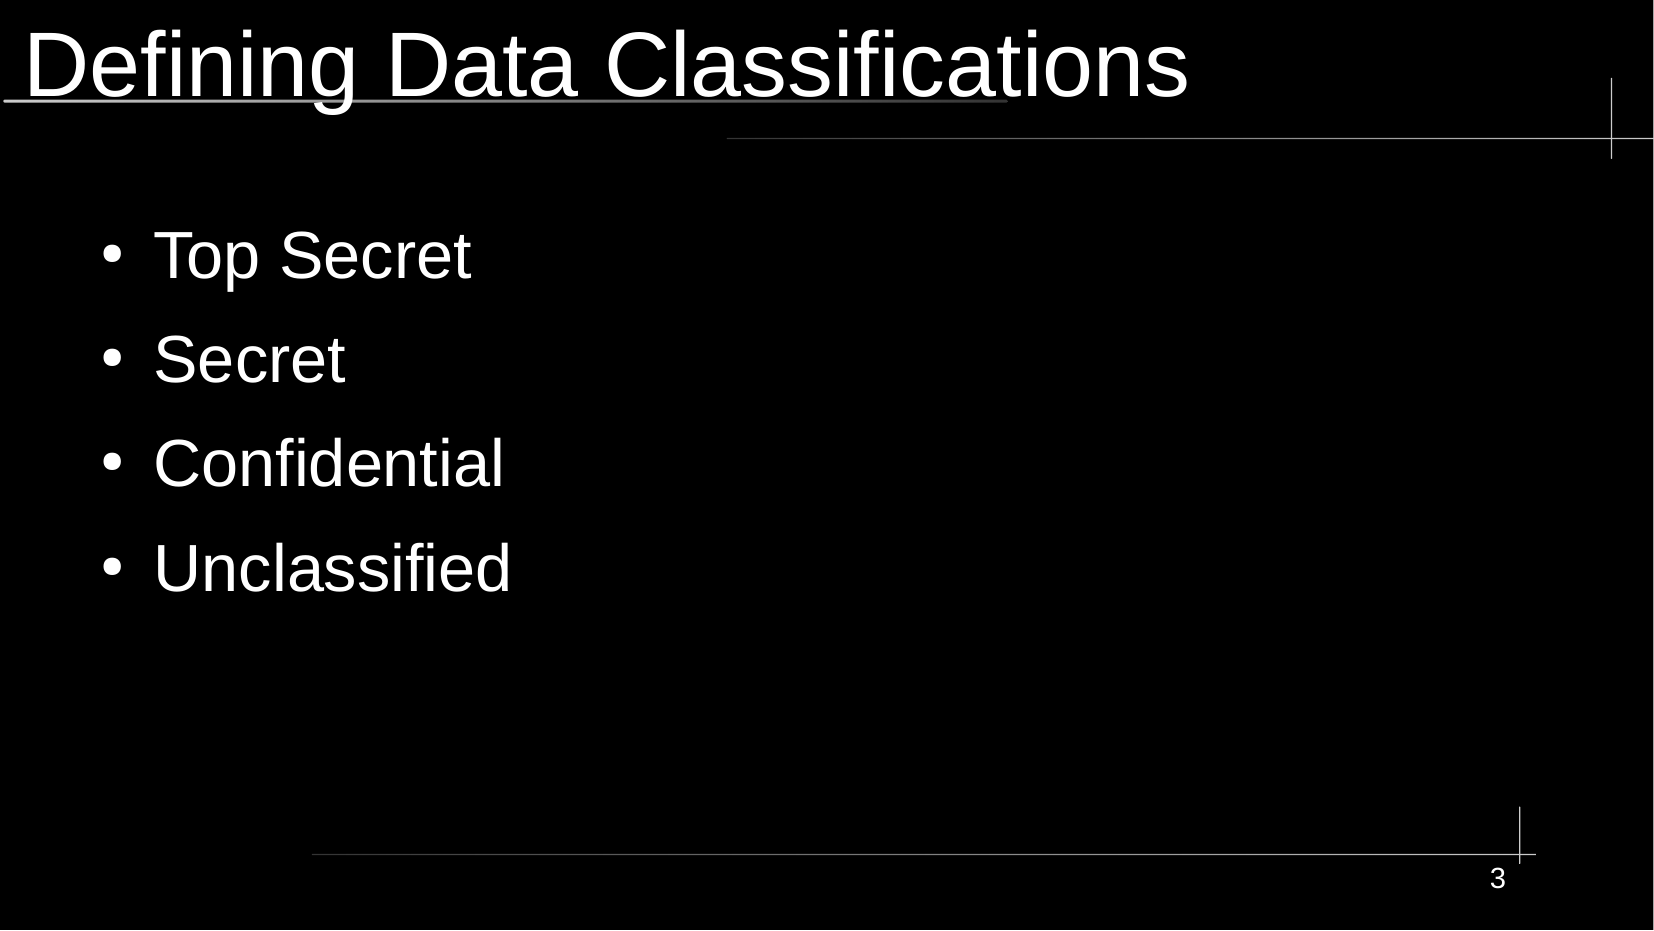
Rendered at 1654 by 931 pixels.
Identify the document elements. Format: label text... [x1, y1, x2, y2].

list Top Secret Secret Confidential Unclassified [82, 217, 1571, 851]
title Defining Data Classifications [23, 11, 1589, 119]
